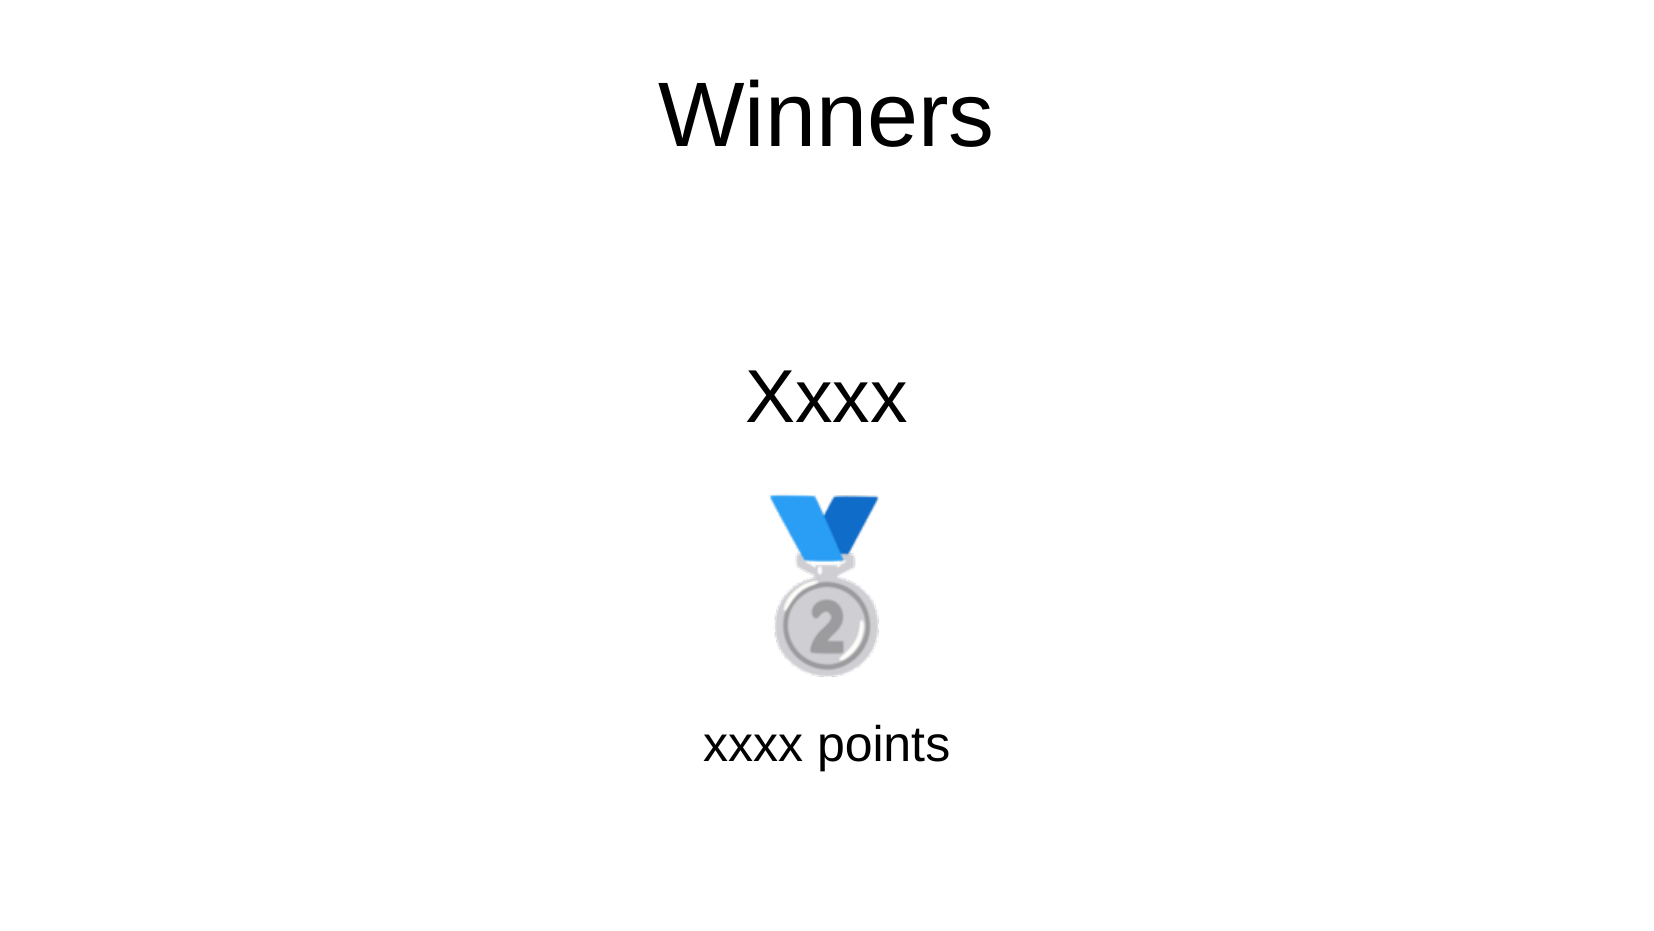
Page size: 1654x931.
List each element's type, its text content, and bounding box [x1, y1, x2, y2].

text_box Xxxx [236, 346, 1418, 530]
text_box xxxx points [324, 708, 1329, 780]
title Winners [82, 37, 1571, 193]
picture [733, 530, 921, 680]
